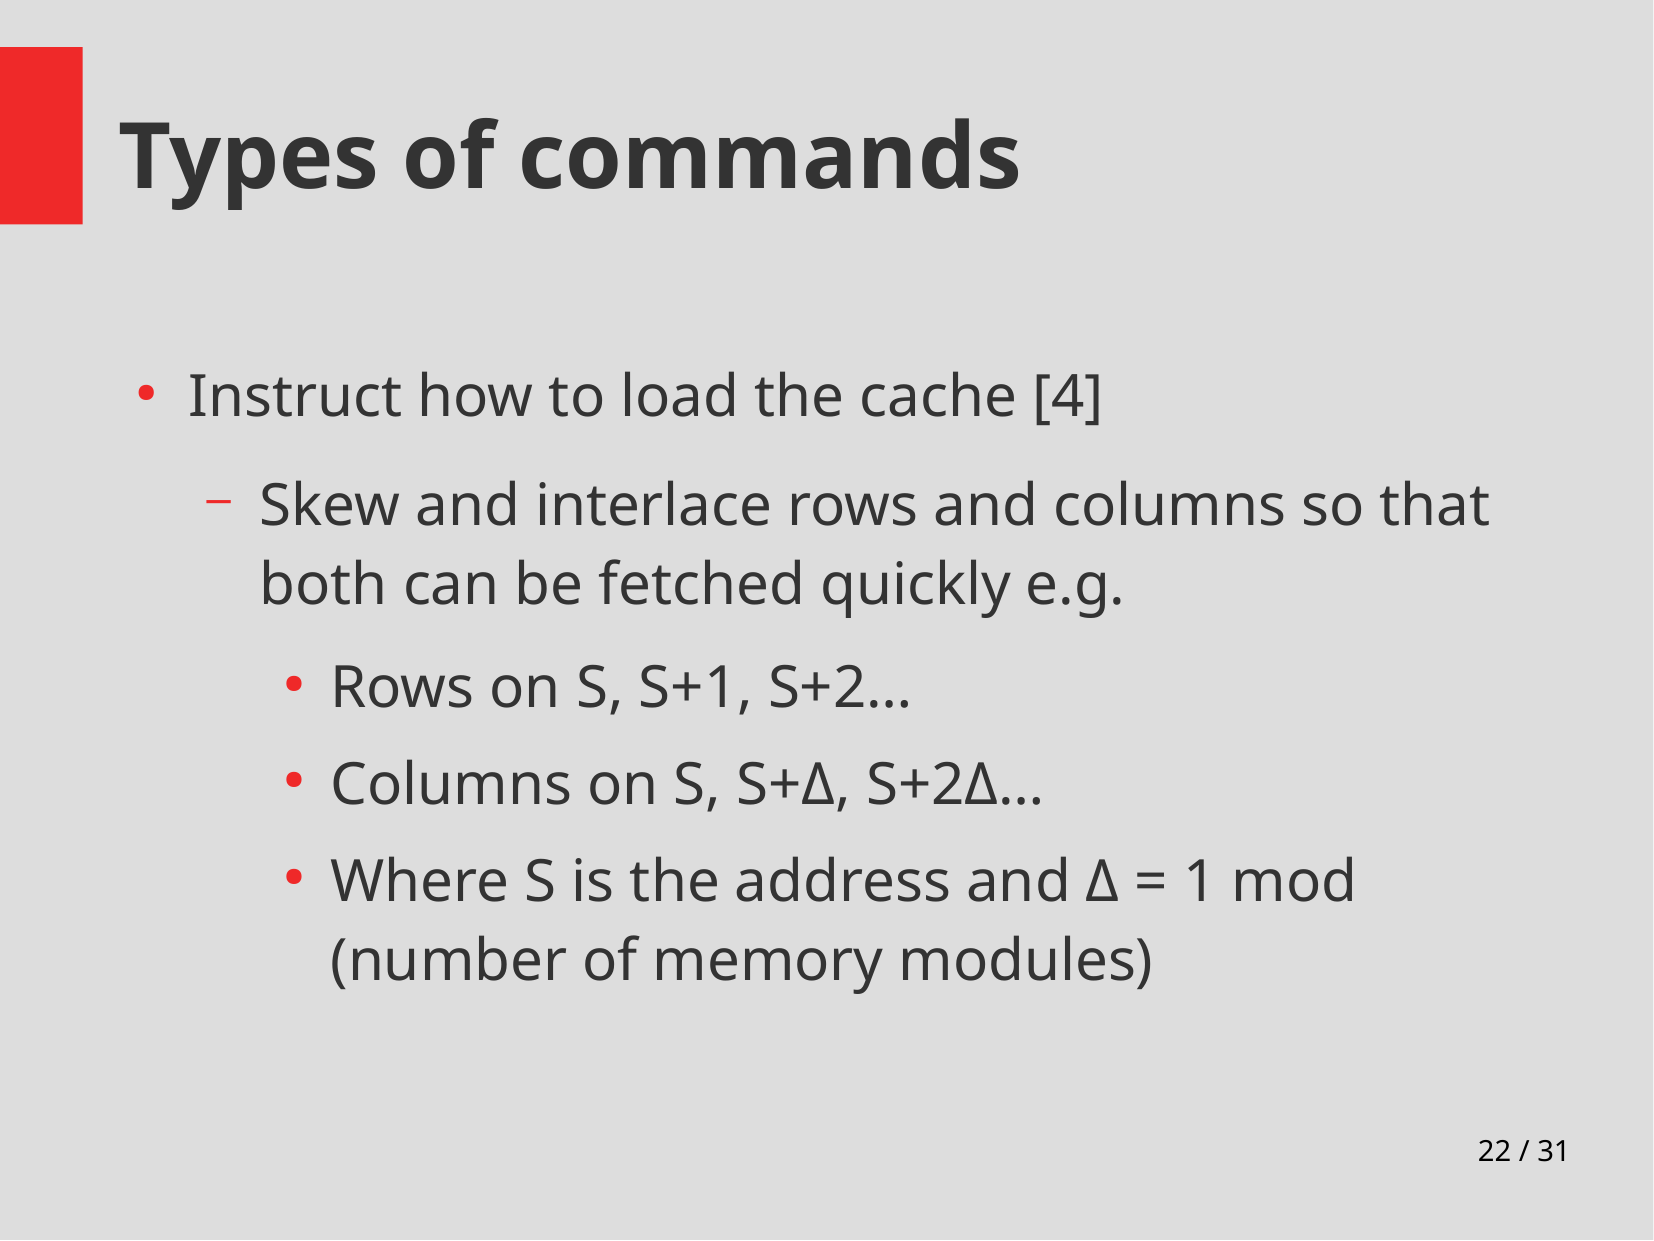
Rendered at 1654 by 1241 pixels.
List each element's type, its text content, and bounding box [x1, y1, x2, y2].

list Instruct how to load the cache [4] Skew and interlace rows and columns so that both can be fetched quickly e.g. Rows on S, S+1, S+2… Columns on S, S+Δ, S+2Δ… Where S is the address and Δ = 1 mod (number of memory modules) [118, 354, 1536, 1074]
title Types of commands [118, 49, 1571, 257]
